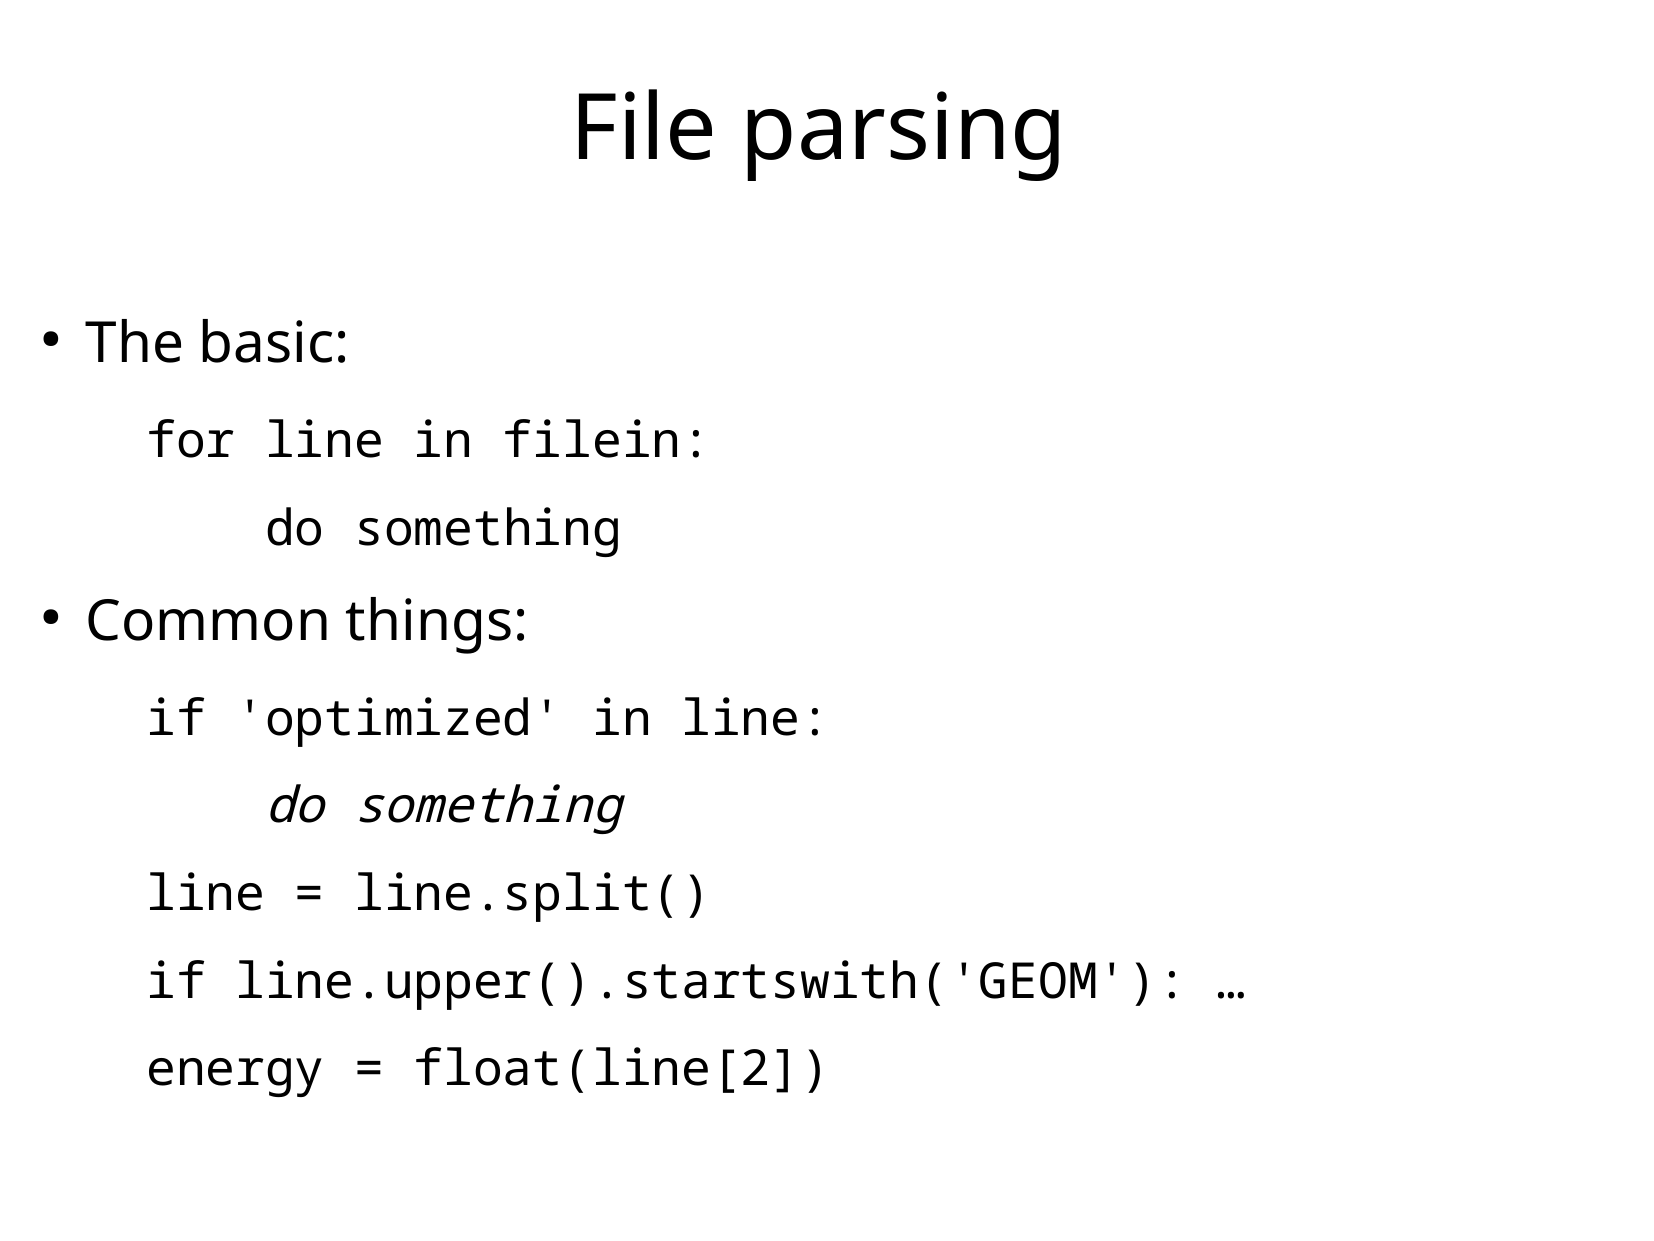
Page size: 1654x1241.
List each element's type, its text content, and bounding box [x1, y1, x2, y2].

title File parsing [105, 0, 1534, 248]
list The basic: for line in filein: do something Common things: if 'optimized' in line: do something line = line.split() if line.upper().startswith('GEOM'): … energy = float(line[2]) [25, 302, 1561, 1106]
